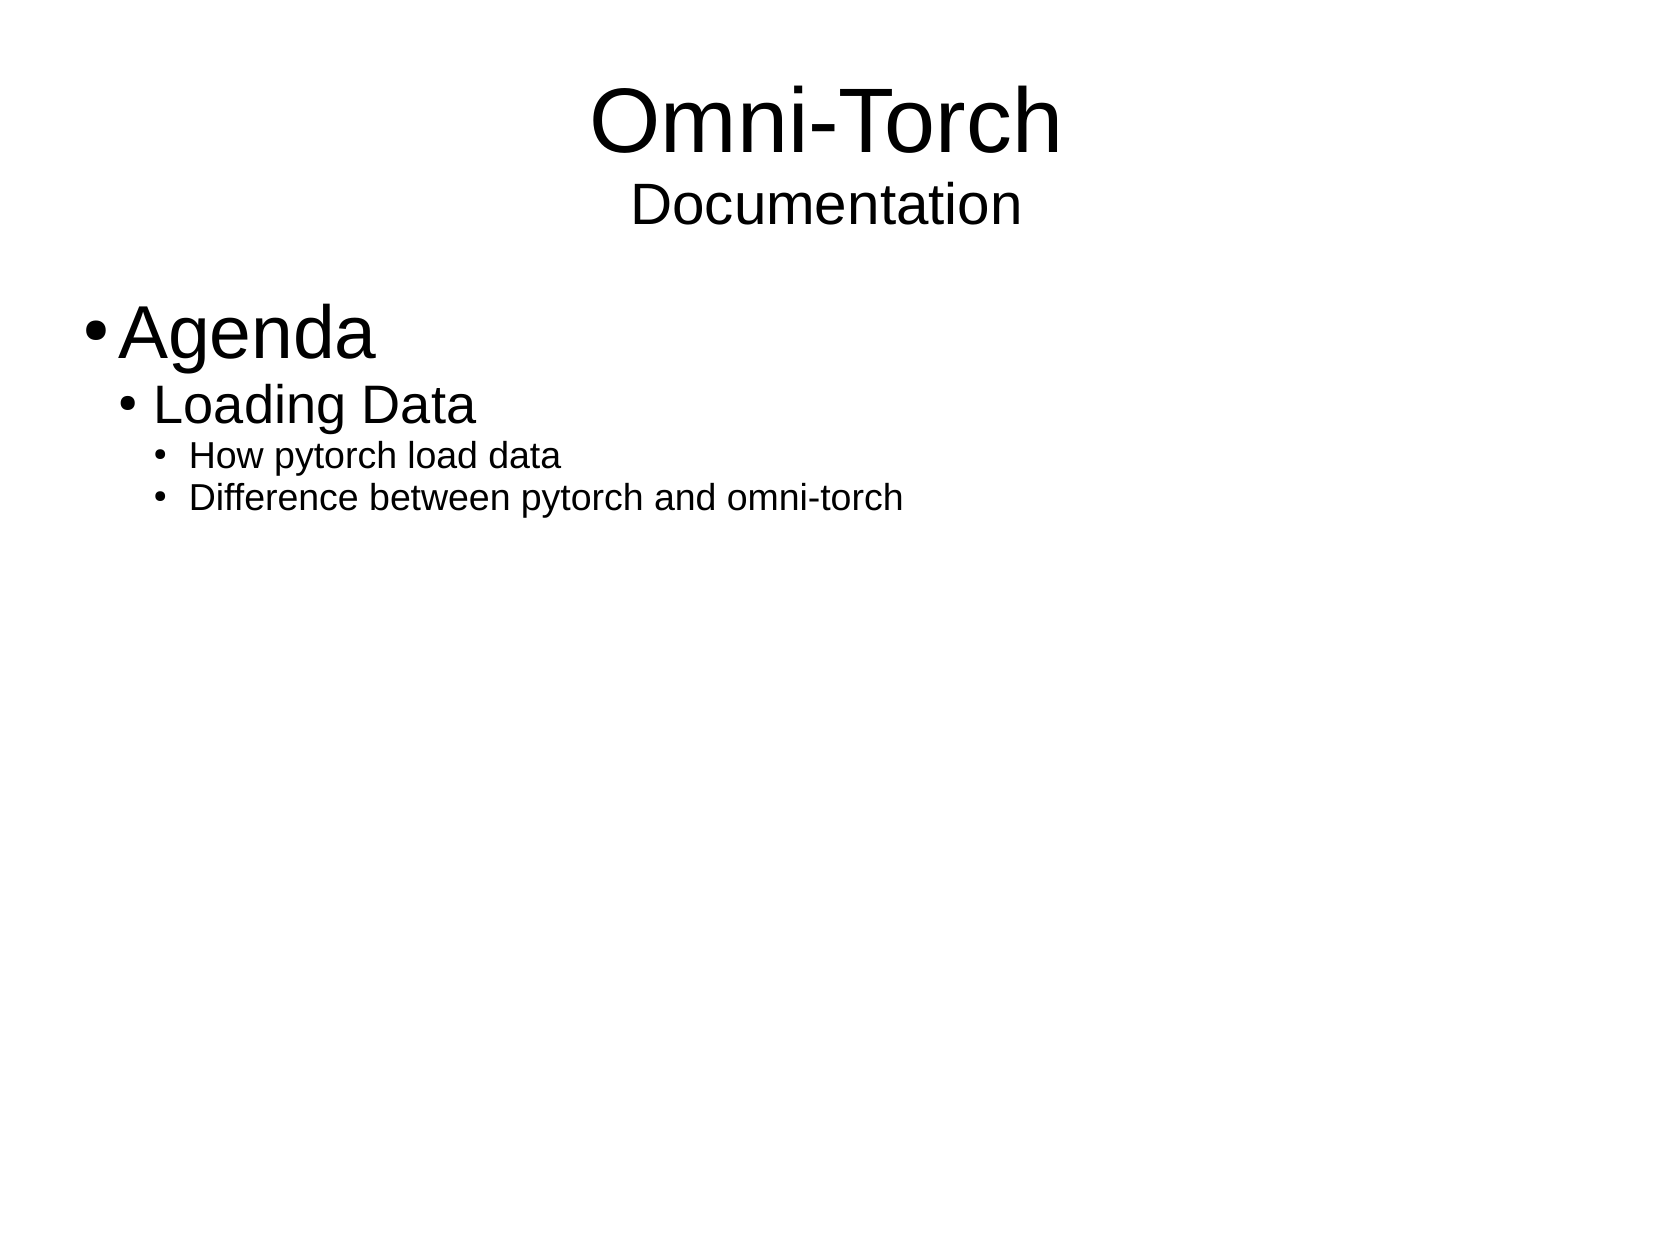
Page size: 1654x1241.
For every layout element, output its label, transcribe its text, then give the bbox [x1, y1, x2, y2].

subtitle Agenda Loading Data How pytorch load data Difference between pytorch and omni-torch [82, 290, 1571, 1010]
title Omni-Torch Documentation [82, 49, 1571, 257]
